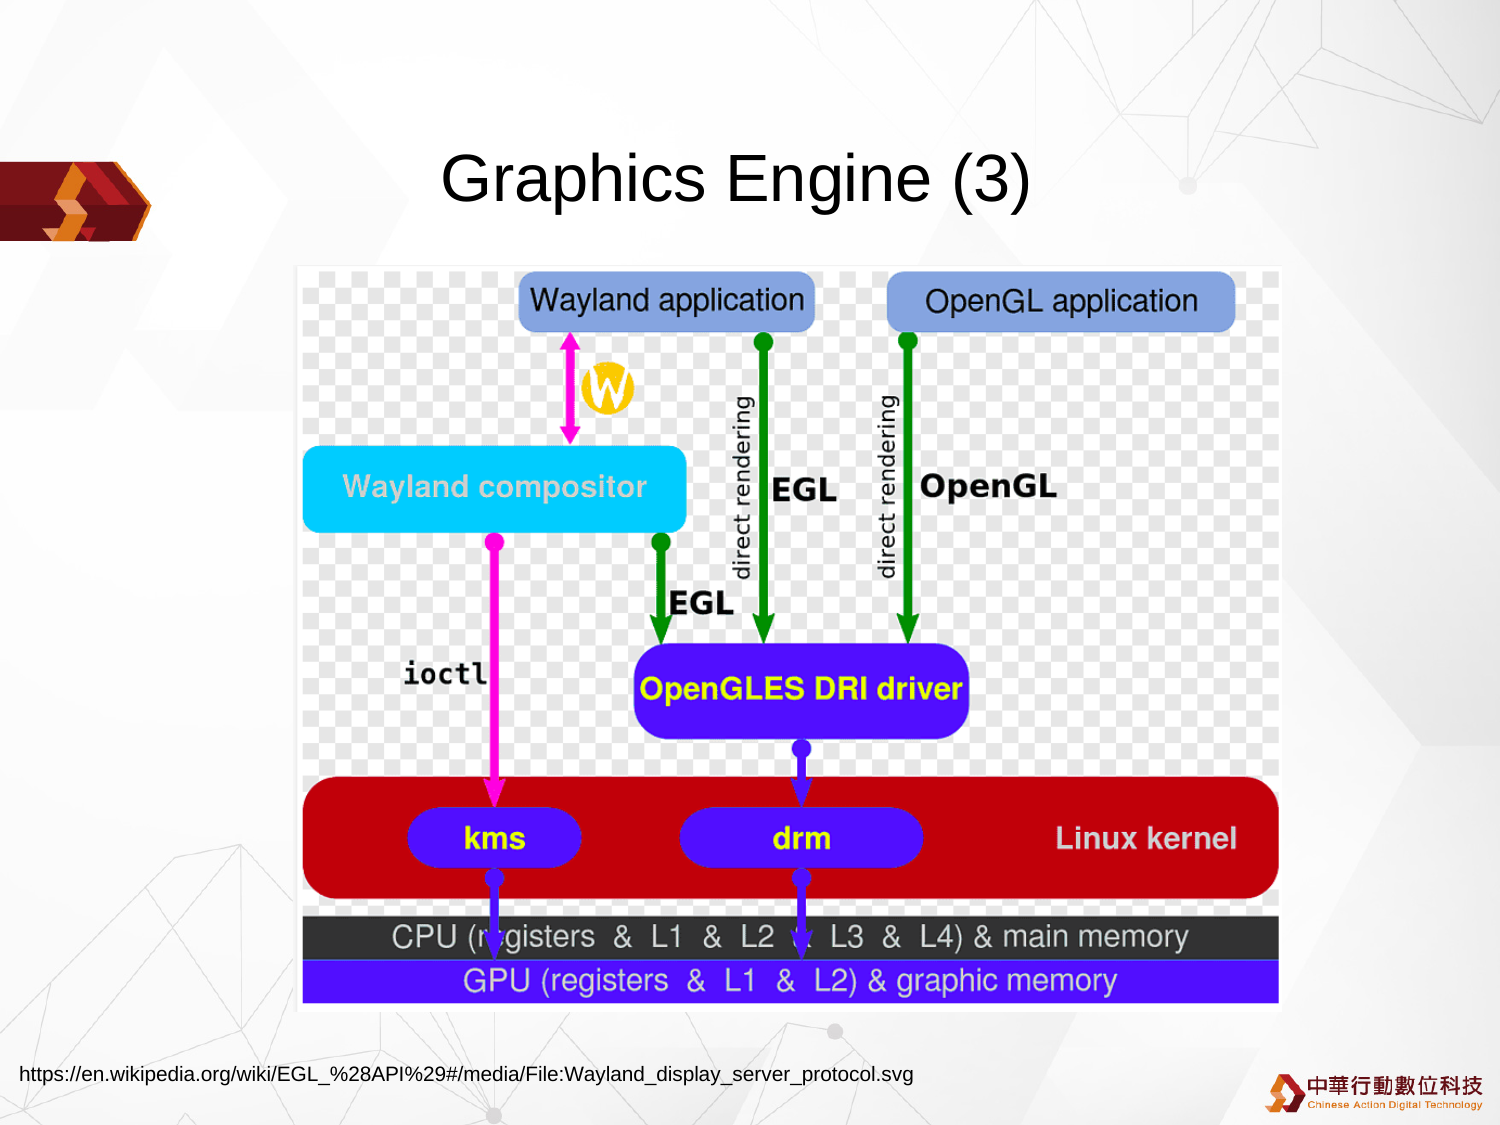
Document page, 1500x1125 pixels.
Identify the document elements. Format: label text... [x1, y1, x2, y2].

title Graphics Engine (3) [107, 101, 1367, 255]
text_box https://en.wikipedia.org/wiki/EGL_%28API%29#/media/File:Wayland_display_server_protocol.svg [4, 1053, 1018, 1119]
picture [0, 0, 1500, 1125]
